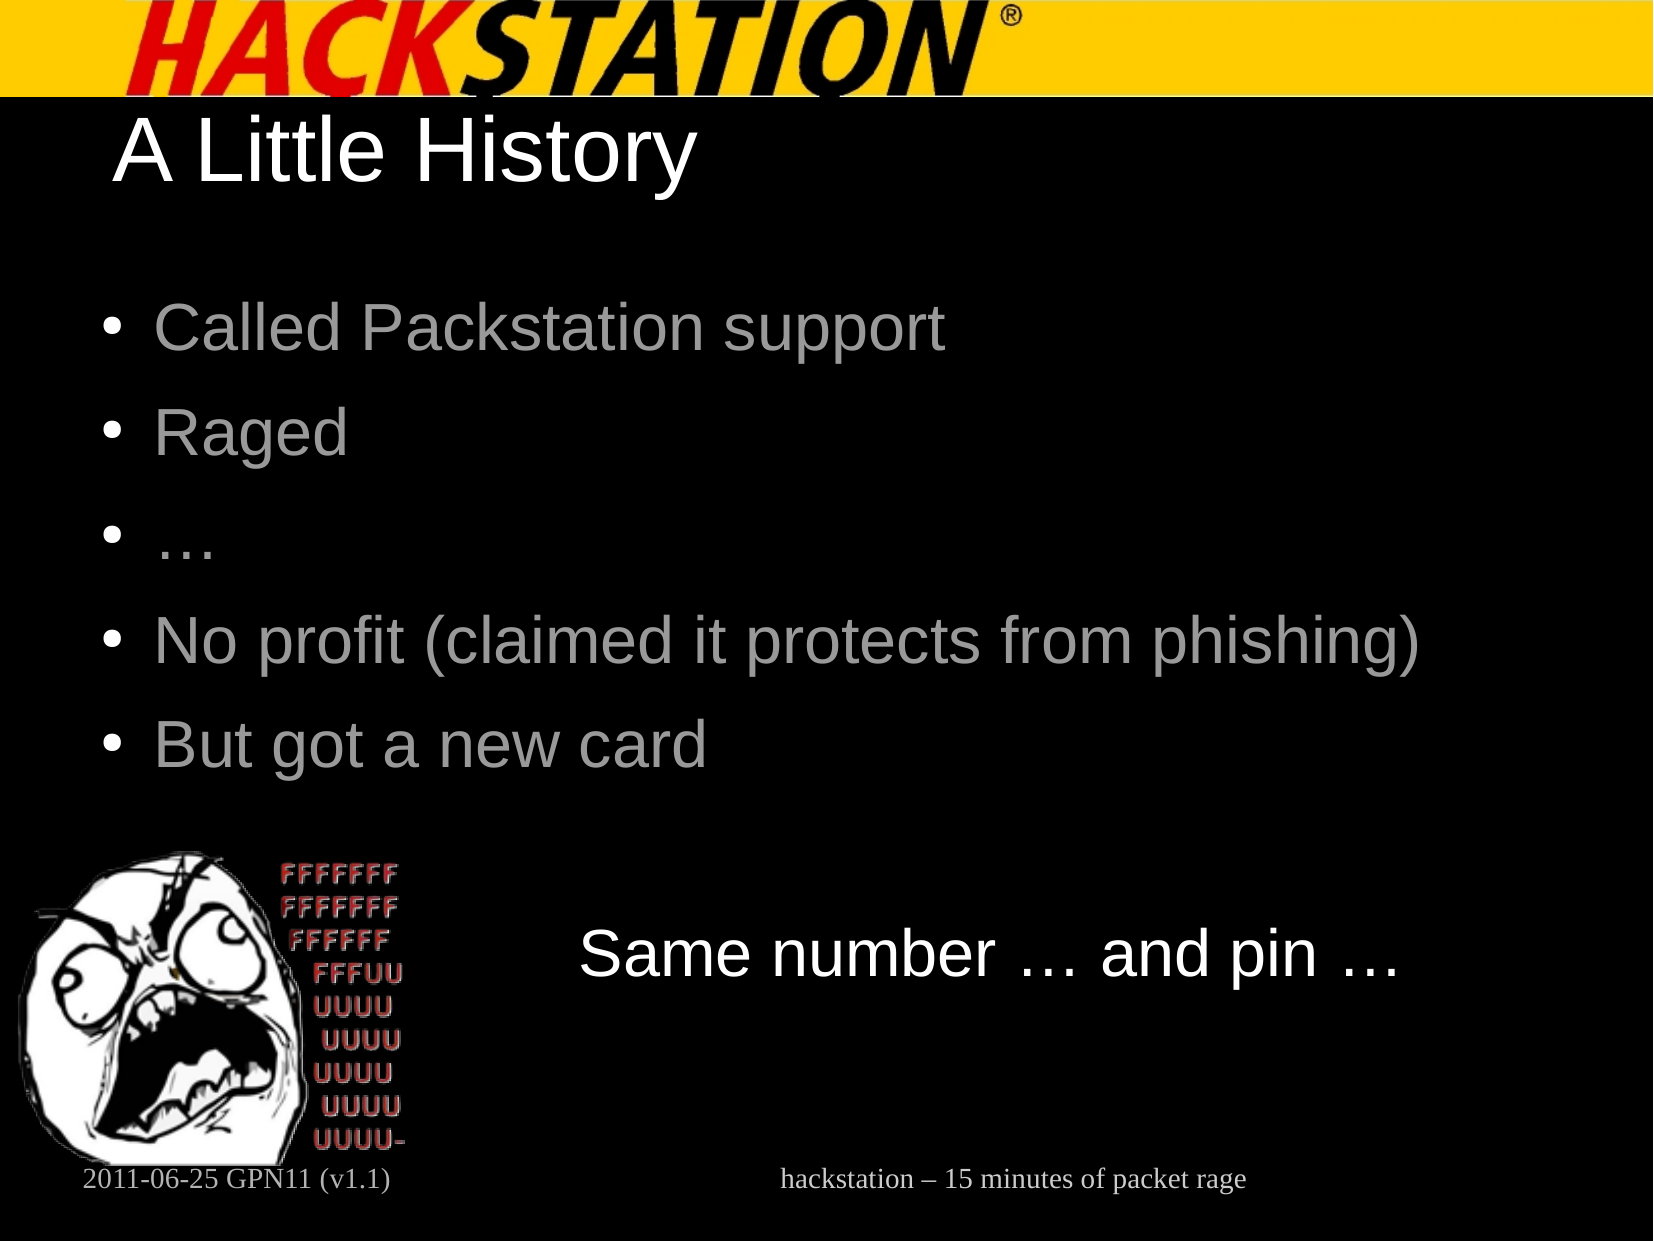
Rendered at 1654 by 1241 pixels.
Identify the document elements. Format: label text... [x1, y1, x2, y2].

picture [0, 808, 441, 1205]
picture [0, 0, 1653, 97]
title A Little History [112, 75, 1571, 226]
list Called Packstation support Raged … No profit (claimed it protects from phishing) But got a new card Same number … and pin … [82, 290, 1571, 1109]
